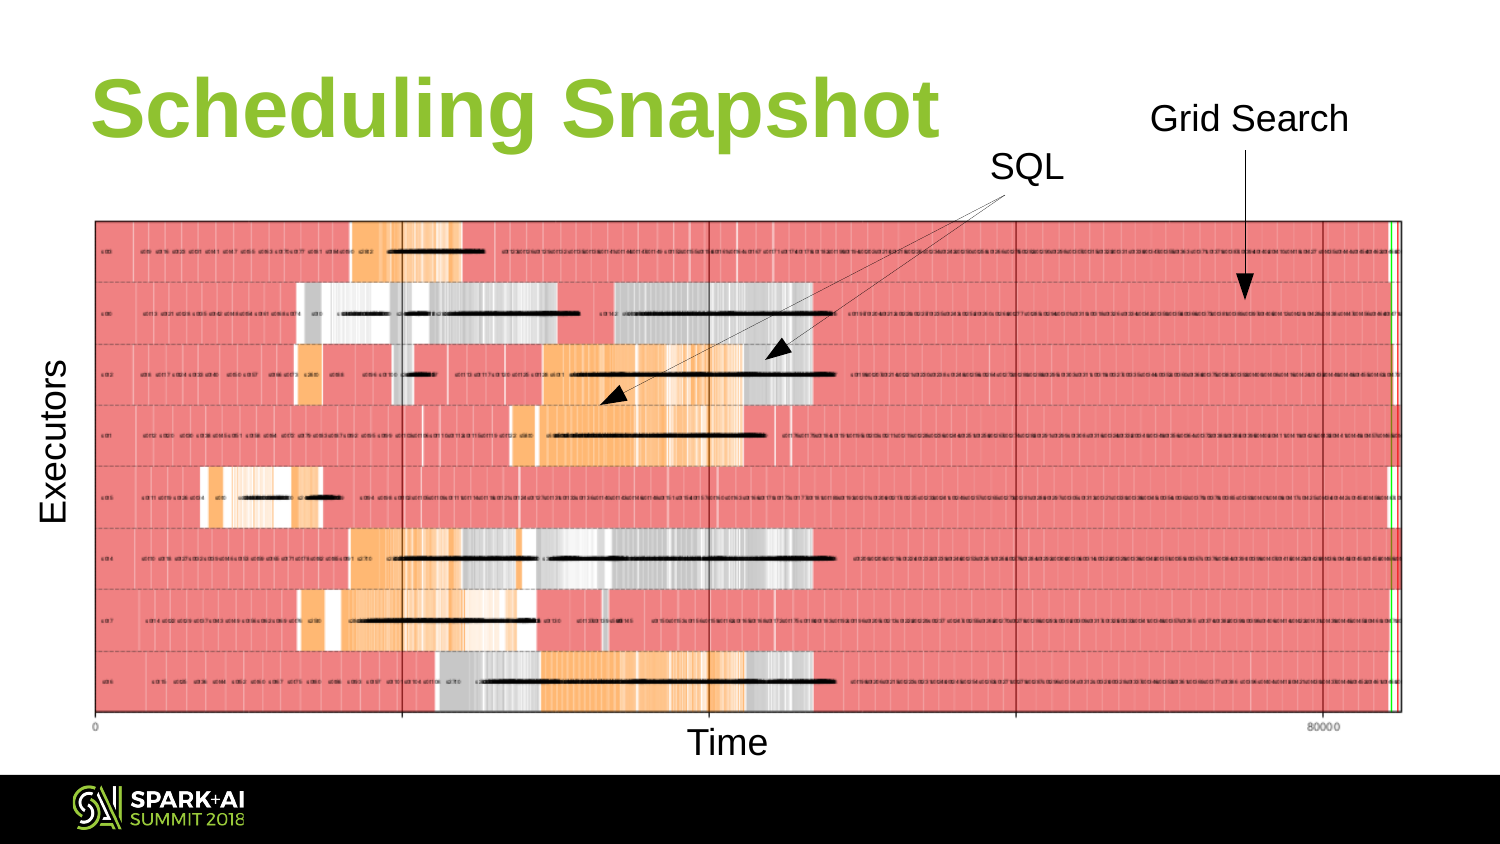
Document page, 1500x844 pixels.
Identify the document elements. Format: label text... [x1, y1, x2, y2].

picture [34, 217, 1410, 755]
text_box Grid Search [1135, 90, 1365, 147]
text_box SQL [975, 138, 1080, 196]
text_box Executors [15, 285, 91, 601]
text_box Time [360, 720, 1096, 766]
title Scheduling Snapshot [75, 33, 1426, 175]
